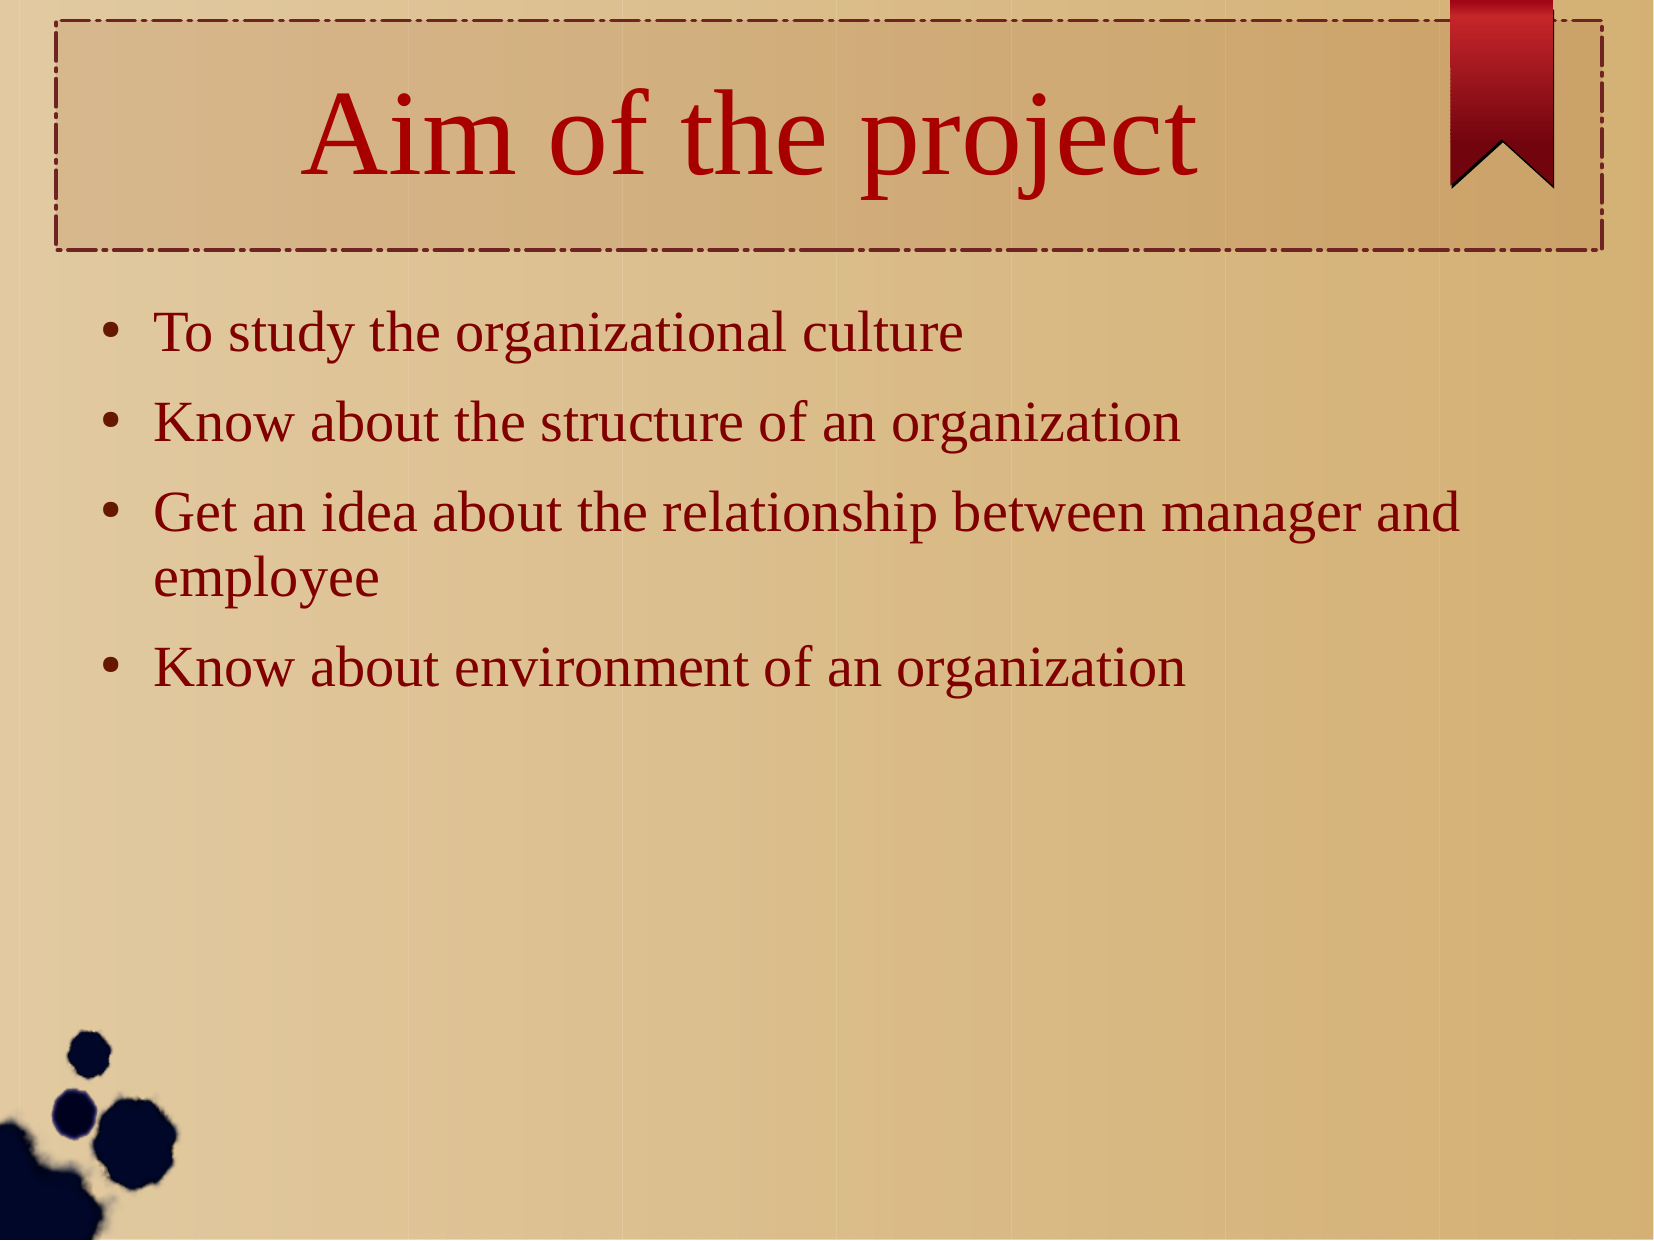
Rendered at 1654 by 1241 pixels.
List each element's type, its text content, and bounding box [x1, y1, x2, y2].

title Aim of the project [59, 15, 1441, 252]
list To study the organizational culture Know about the structure of an organization Get an idea about the relationship between manager and employee Know about environment of an organization [82, 299, 1571, 1019]
